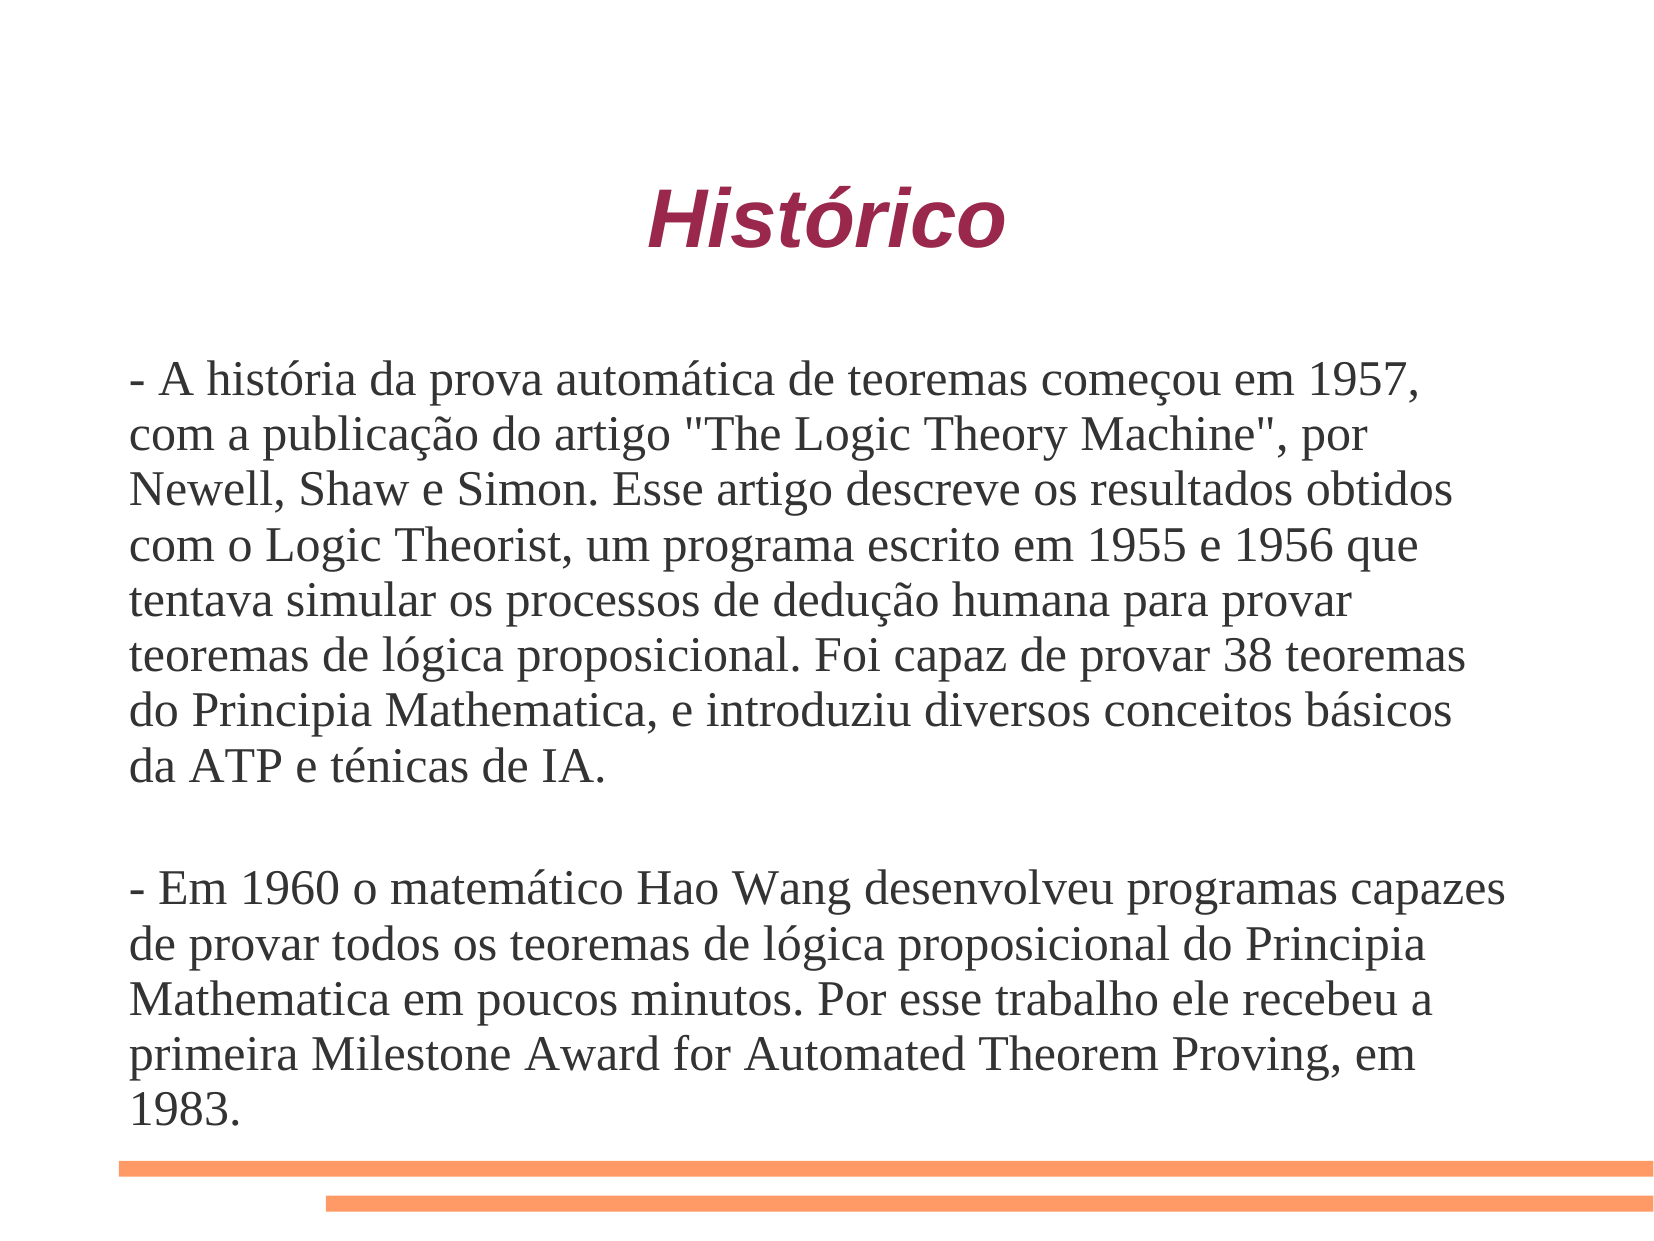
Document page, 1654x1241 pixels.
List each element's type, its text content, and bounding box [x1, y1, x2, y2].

title Histórico [121, 114, 1534, 322]
list - A história da prova automática de teoremas começou em 1957, com a publicação do artigo "The Logic Theory Machine", por Newell, Shaw e Simon. Esse artigo descreve os resultados obtidos com o Logic Theorist, um programa escrito em 1955 e 1956 que tentava simular os processos de dedução humana para provar teoremas de lógica proposicional. Foi capaz de provar 38 teoremas do Principia Mathematica, e introduziu diversos conceitos básicos da ATP e ténicas de IA. - Em 1960 o matemático Hao Wang desenvolveu programas capazes de provar todos os teoremas de lógica proposicional do Principia Mathematica em poucos minutos. Por esse trabalho ele recebeu a primeira Milestone Award for Automated Theorem Proving, em 1983. [129, 350, 1510, 1137]
